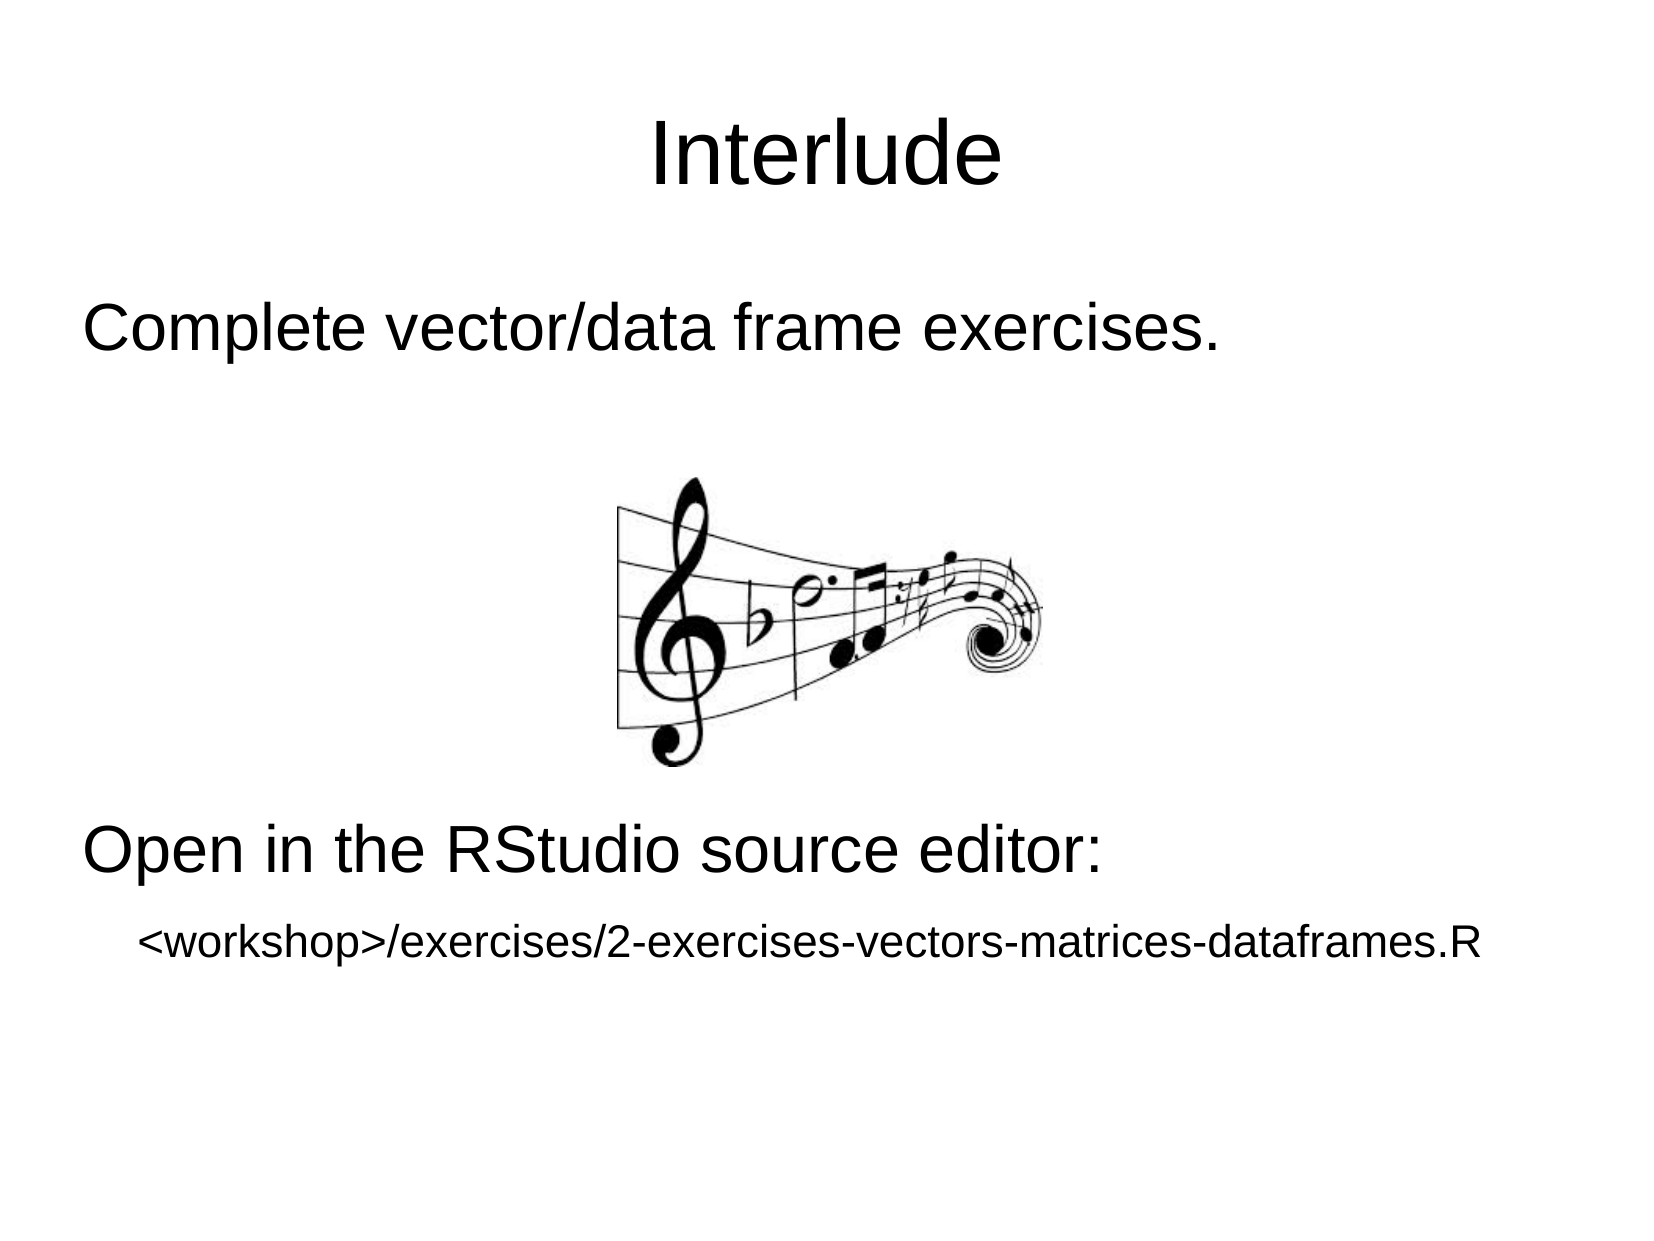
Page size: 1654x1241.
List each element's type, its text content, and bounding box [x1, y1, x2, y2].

title Interlude [82, 49, 1571, 257]
list Complete vector/data frame exercises. Open in the RStudio source editor: <workshop>/exercises/2-exercises-vectors-matrices-dataframes.R [82, 290, 1538, 1010]
picture [617, 477, 1043, 767]
